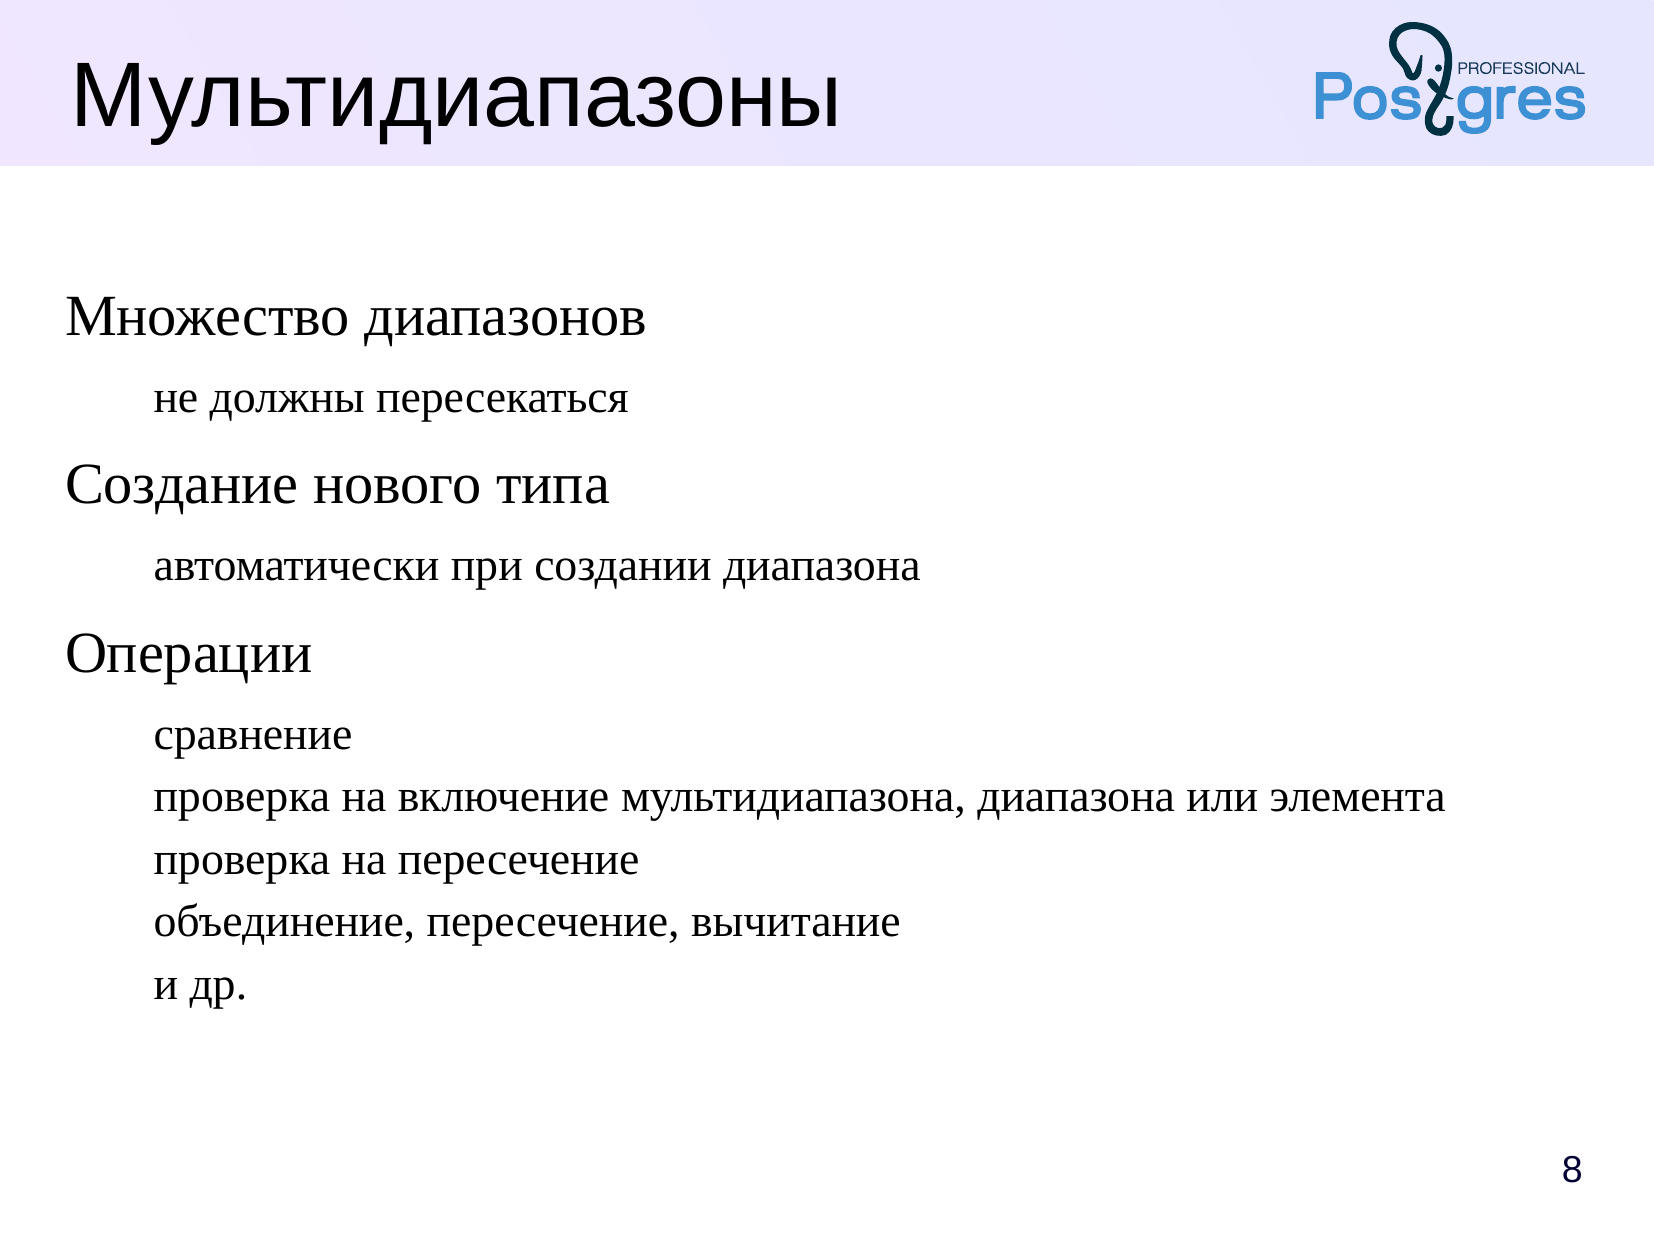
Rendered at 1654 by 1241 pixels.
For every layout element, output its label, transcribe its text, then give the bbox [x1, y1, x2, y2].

title Мультидиапазоны [70, 43, 1241, 147]
list Множество диапазонов не должны пересекаться Создание нового типа автоматически при создании диапазона Операции сравнение проверка на включение мультидиапазона, диапазона или элемента проверка на пересечение объединение, пересечение, вычитание и др. [64, 283, 1577, 1141]
